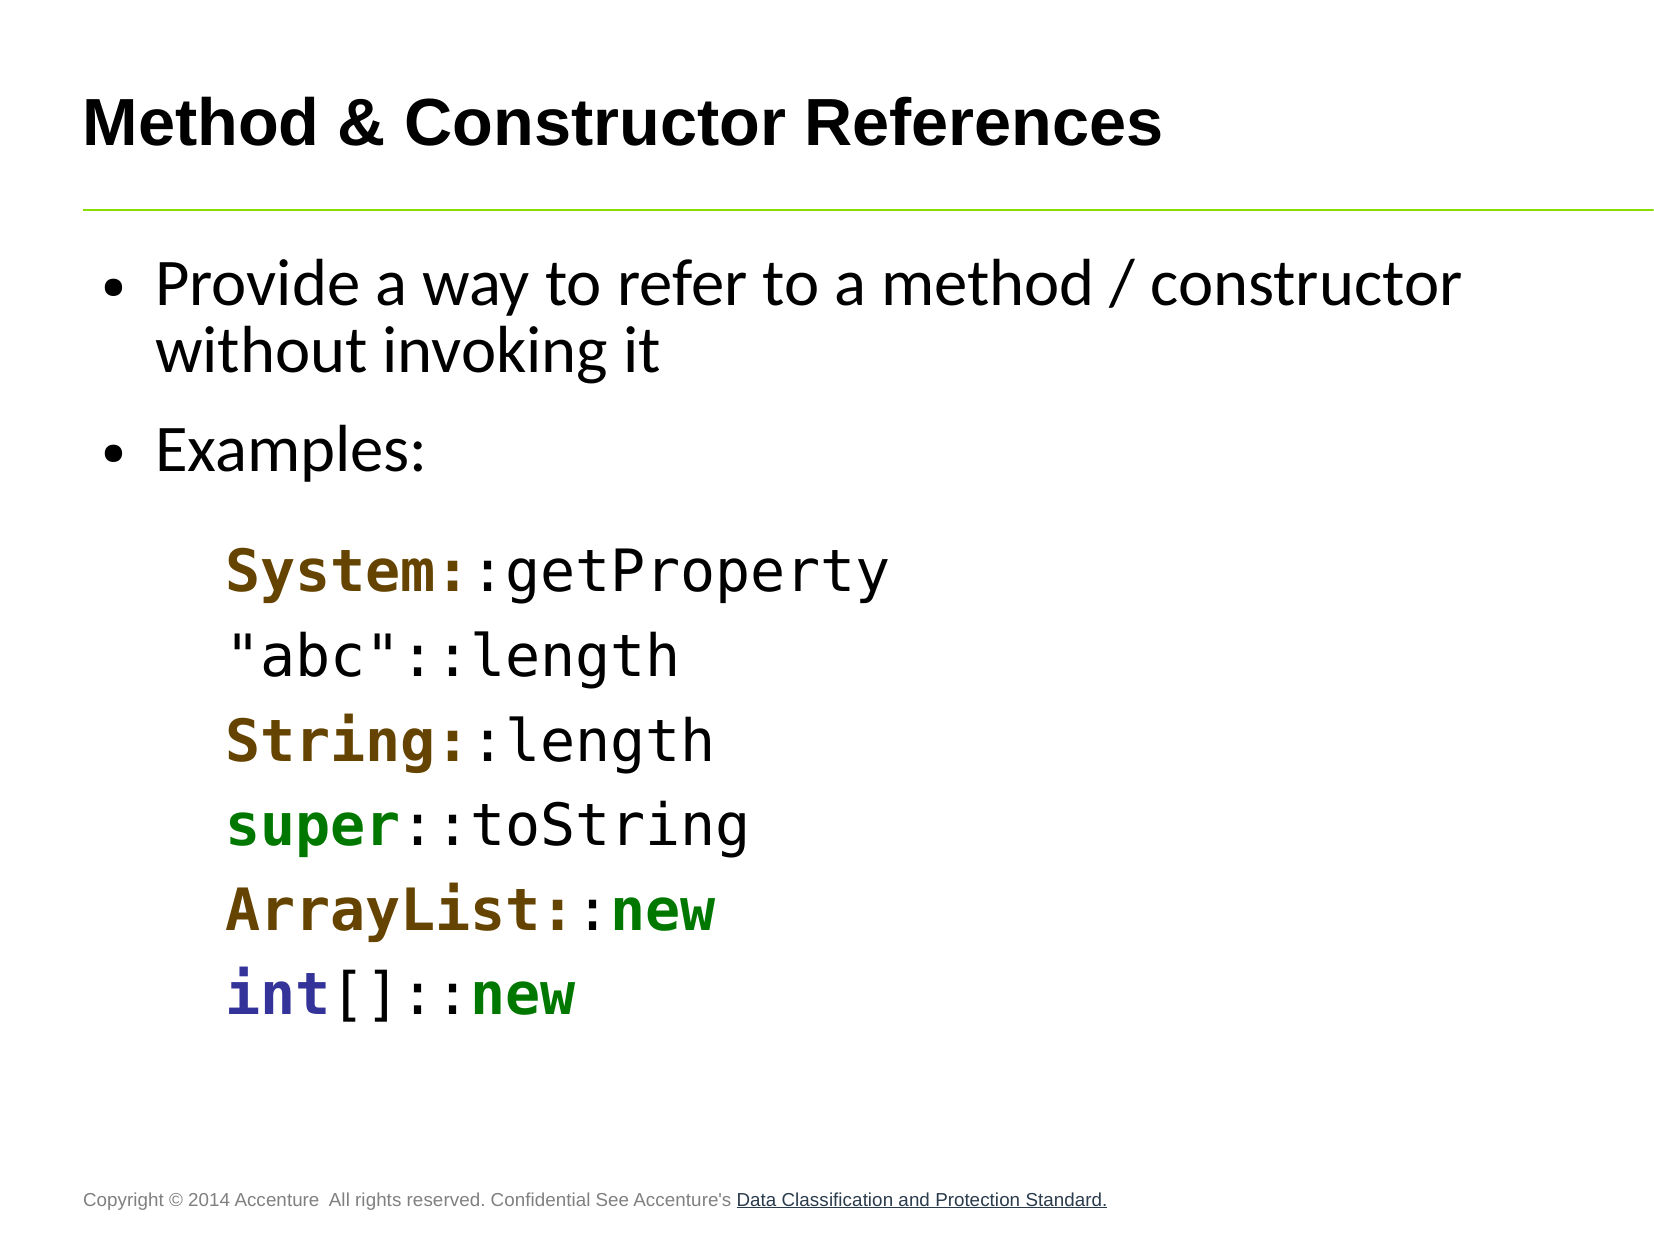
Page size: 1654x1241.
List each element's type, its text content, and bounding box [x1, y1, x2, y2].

list Provide a way to refer to a method / constructor without invoking it Examples: System::getProperty "abc"::length String::length super::toString ArrayList::new int[]::new [84, 255, 1573, 1166]
title Method & Constructor References [82, 12, 1571, 232]
